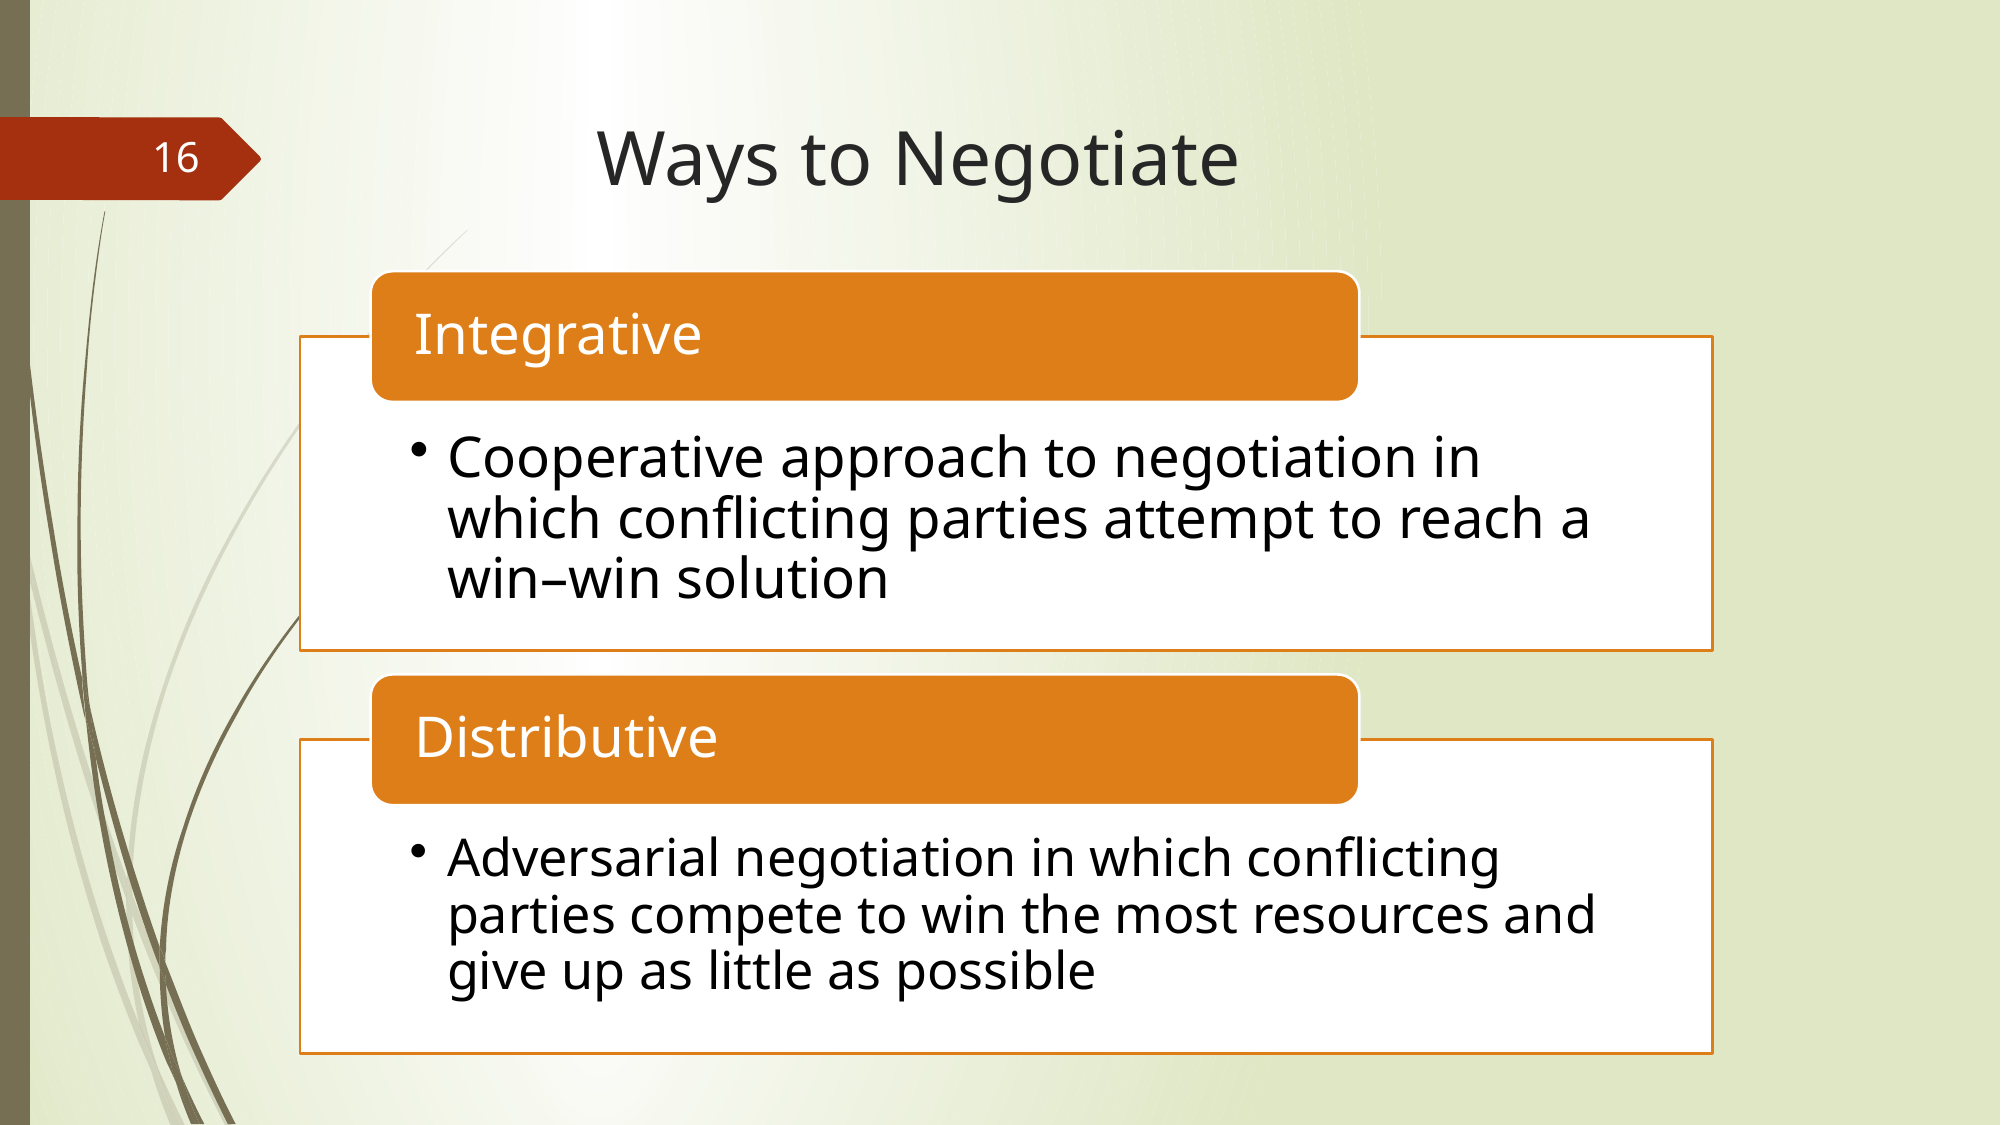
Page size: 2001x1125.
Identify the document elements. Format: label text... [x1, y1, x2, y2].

text_box Integrative [370, 271, 1360, 402]
title Ways to Negotiate [425, 102, 1888, 313]
slide_number <number> [87, 129, 216, 190]
text_box Distributive [370, 674, 1360, 806]
text_box Adversarial negotiation in which conflicting parties compete to win the most resources and give up as little as possible [299, 739, 1713, 1054]
text_box Cooperative approach to negotiation in which conflicting parties attempt to reach a win–win solution [299, 336, 1713, 651]
